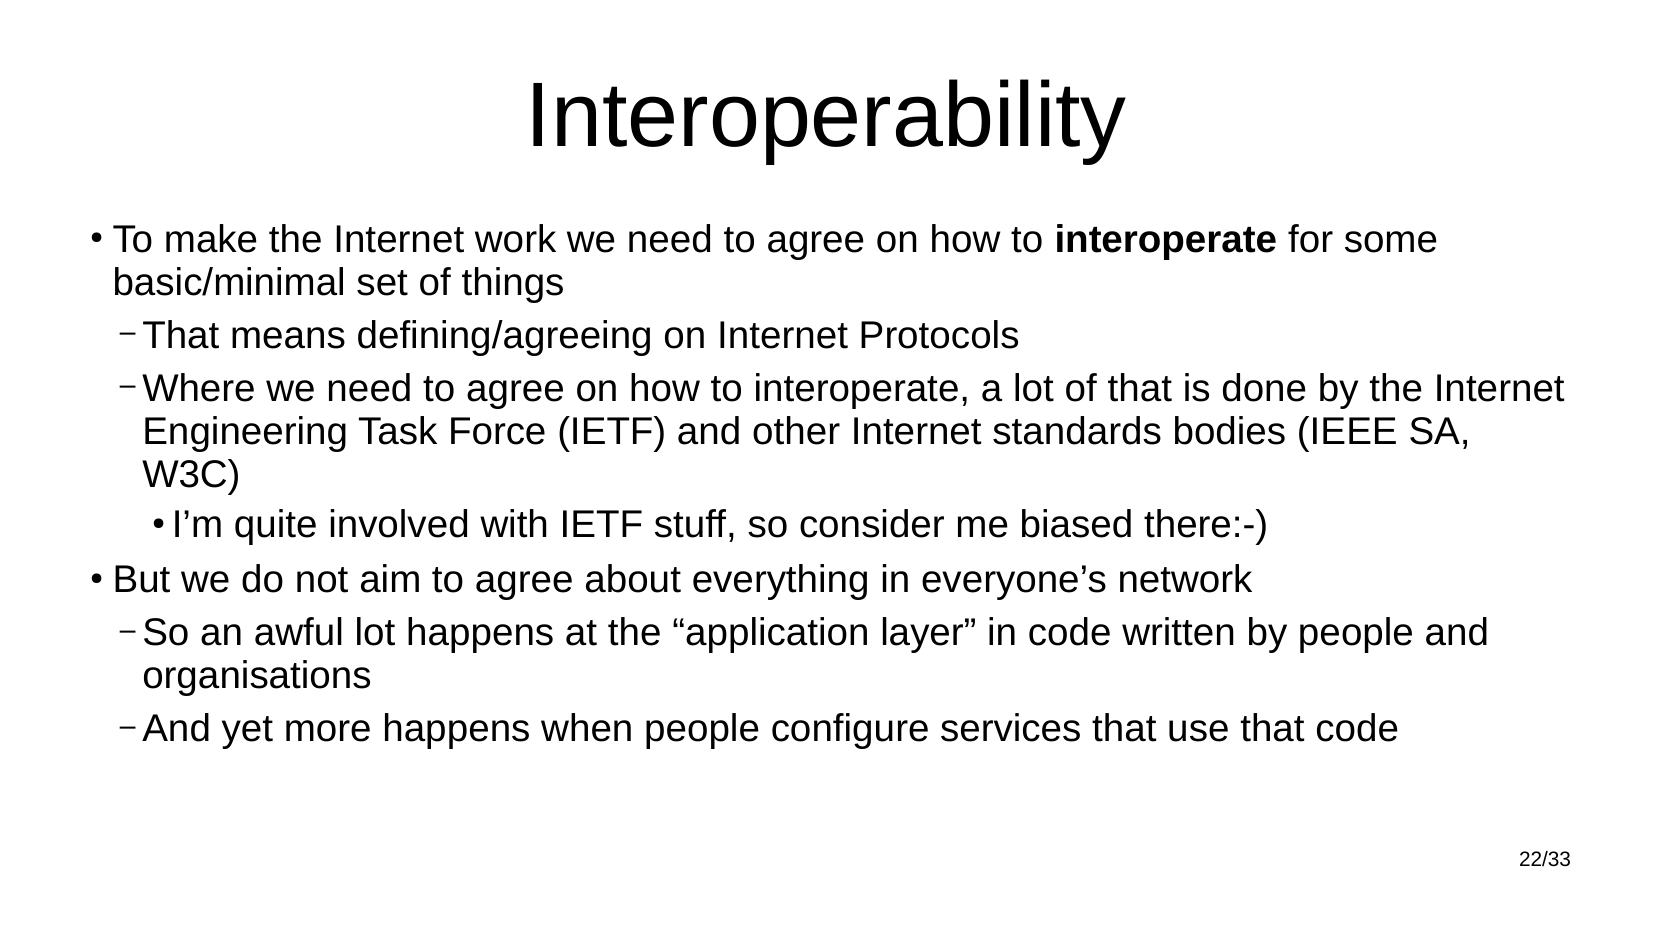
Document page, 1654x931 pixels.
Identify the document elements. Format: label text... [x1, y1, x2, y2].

title Interoperability [82, 37, 1571, 193]
list To make the Internet work we need to agree on how to interoperate for some basic/minimal set of things That means defining/agreeing on Internet Protocols Where we need to agree on how to interoperate, a lot of that is done by the Internet Engineering Task Force (IETF) and other Internet standards bodies (IEEE SA, W3C) I’m quite involved with IETF stuff, so consider me biased there:-) But we do not aim to agree about everything in everyone’s network So an awful lot happens at the “application layer” in code written by people and organisations And yet more happens when people configure services that use that code [82, 217, 1571, 758]
